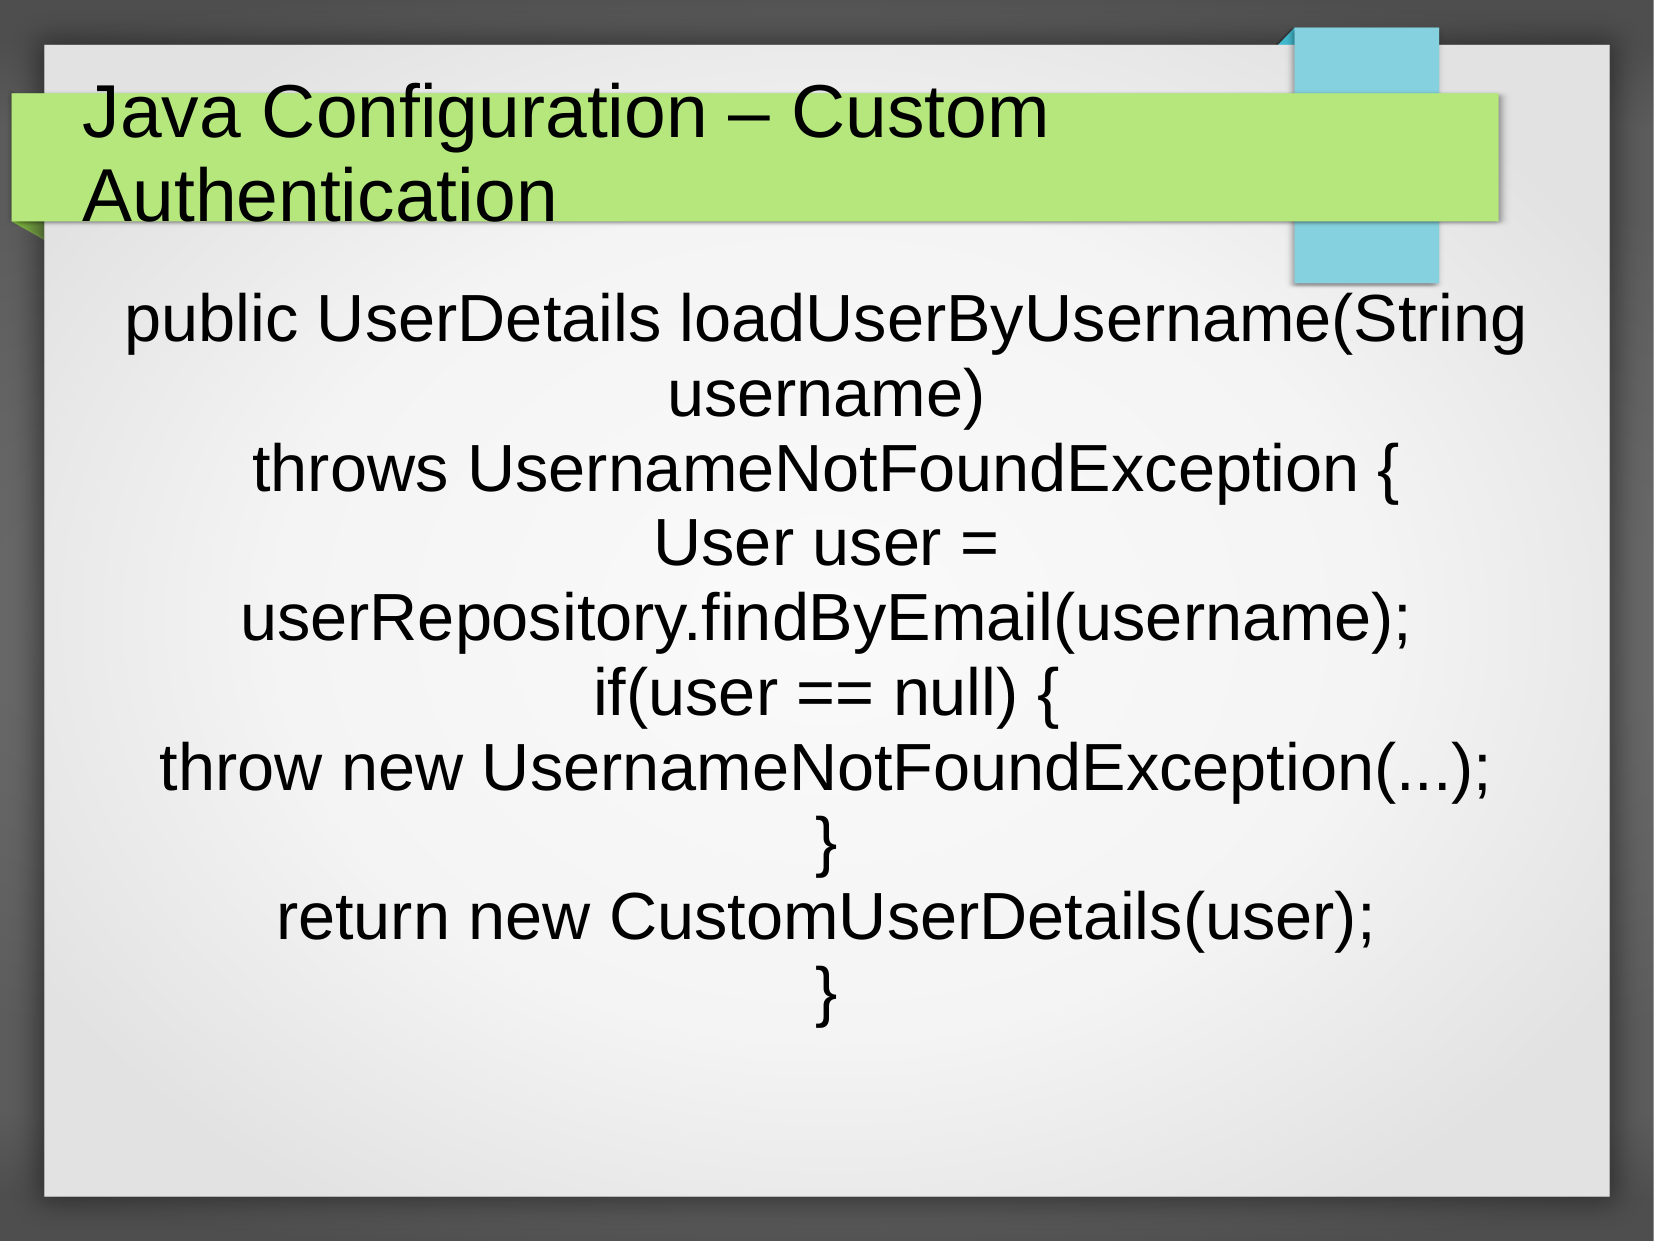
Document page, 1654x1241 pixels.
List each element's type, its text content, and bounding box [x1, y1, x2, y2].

subtitle public UserDetails loadUserByUsername(String username) throws UsernameNotFoundException { User user = userRepository.findByEmail(username); if(user == null) { throw new UsernameNotFoundException(...); } return new CustomUserDetails(user); } [82, 281, 1571, 1029]
title Java Configuration – Custom Authentication [82, 69, 1264, 238]
picture [0, 0, 1654, 1241]
